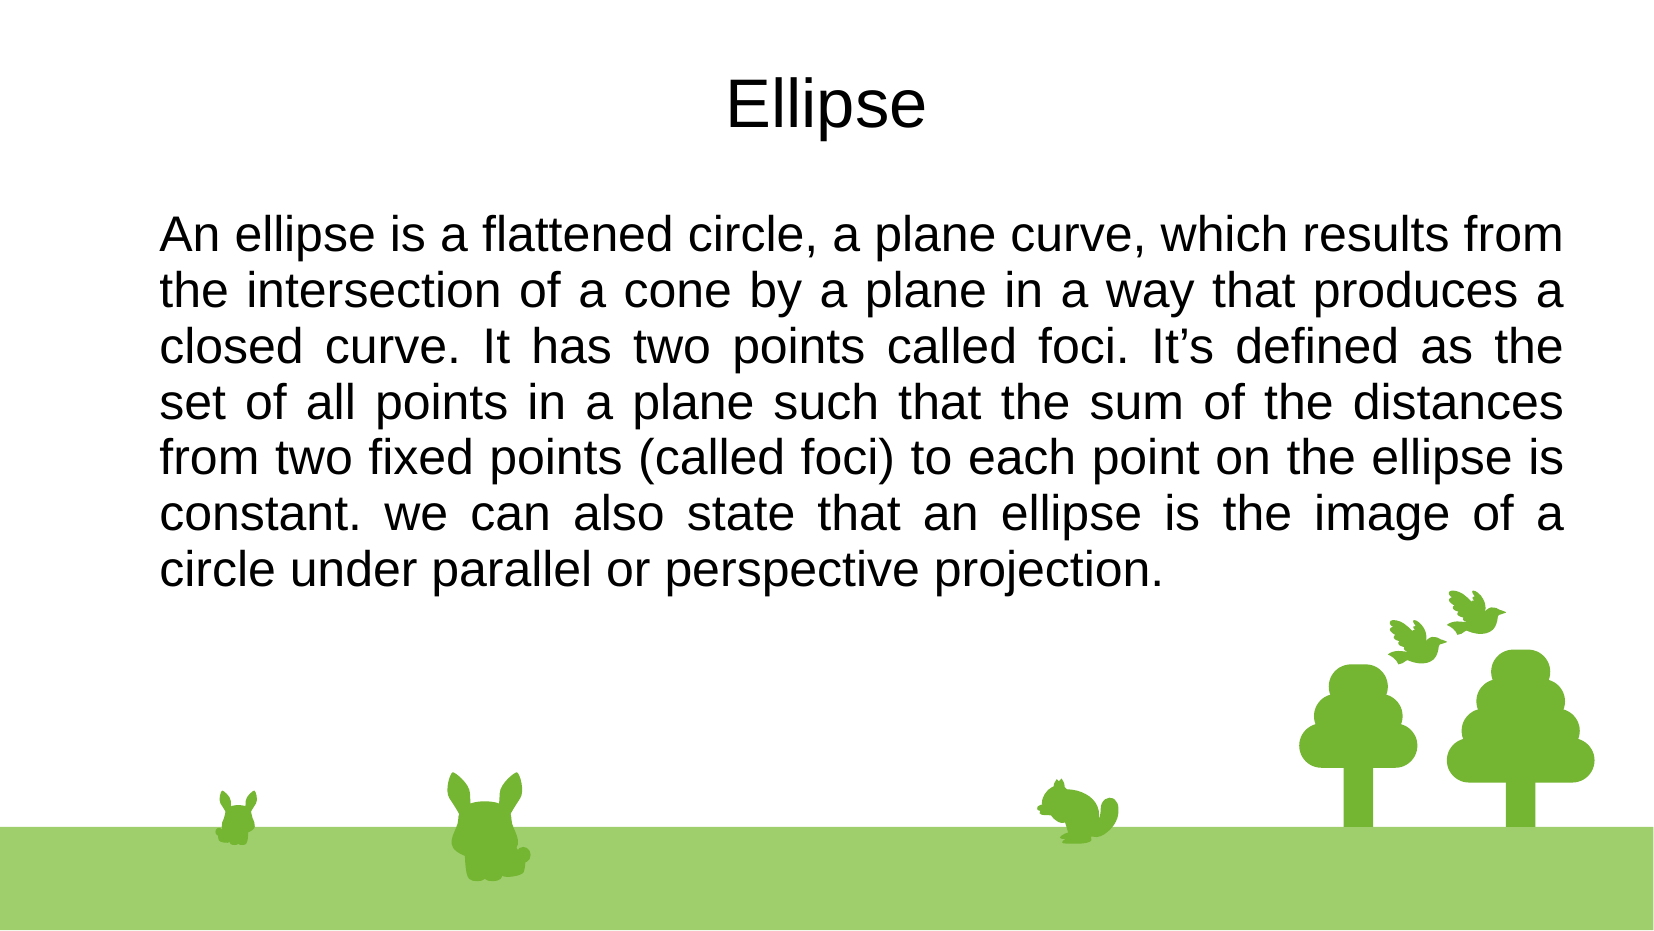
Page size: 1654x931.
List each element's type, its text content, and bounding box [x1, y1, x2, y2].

list An ellipse is a flattened circle, a plane curve, which results from the intersection of a cone by a plane in a way that produces a closed curve. It has two points called foci. It’s defined as the set of all points in a plane such that the sum of the distances from two fixed points (called foci) to each point on the ellipse is constant. we can also state that an ellipse is the image of a circle under parallel or perspective projection. [88, 206, 1565, 768]
title Ellipse [88, 29, 1565, 178]
